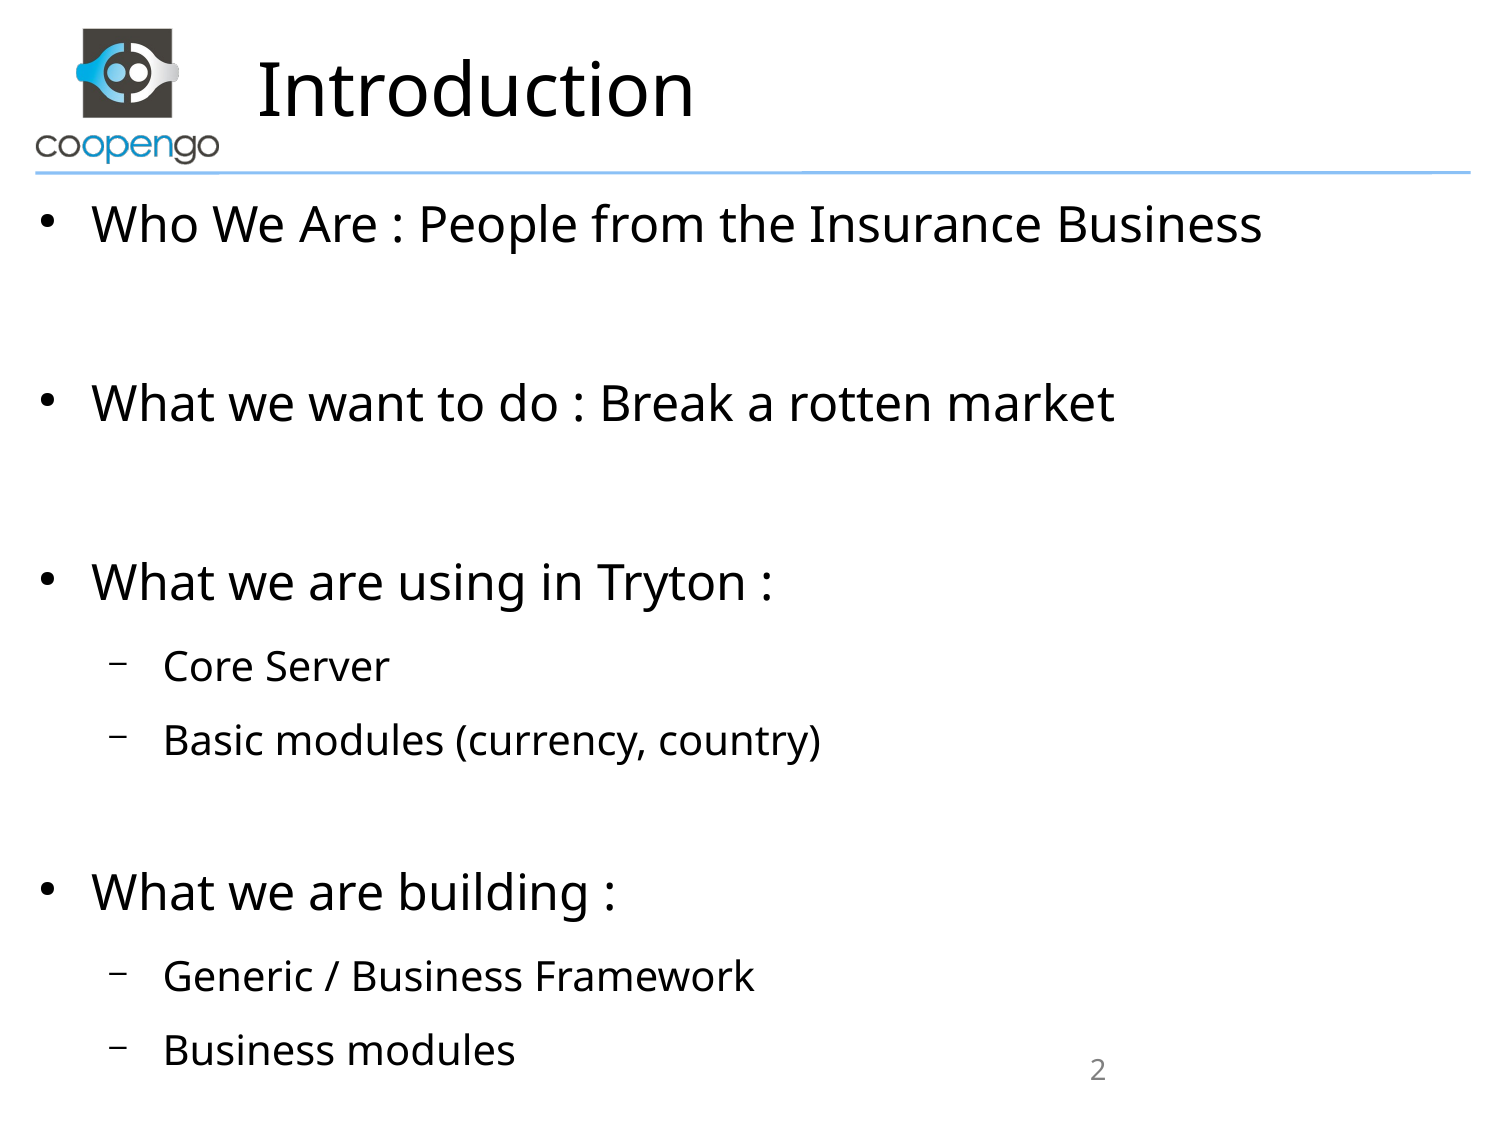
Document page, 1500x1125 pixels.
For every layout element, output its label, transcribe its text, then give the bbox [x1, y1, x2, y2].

title Introduction [242, 13, 1329, 160]
slide_number <number> [1074, 1048, 1425, 1094]
list Who We Are : People from the Insurance Business What we want to do : Break a rotten market What we are using in Tryton : Core Server Basic modules (currency, country) What we are building : Generic / Business Framework Business modules [5, 184, 1471, 1083]
picture [35, 28, 219, 165]
